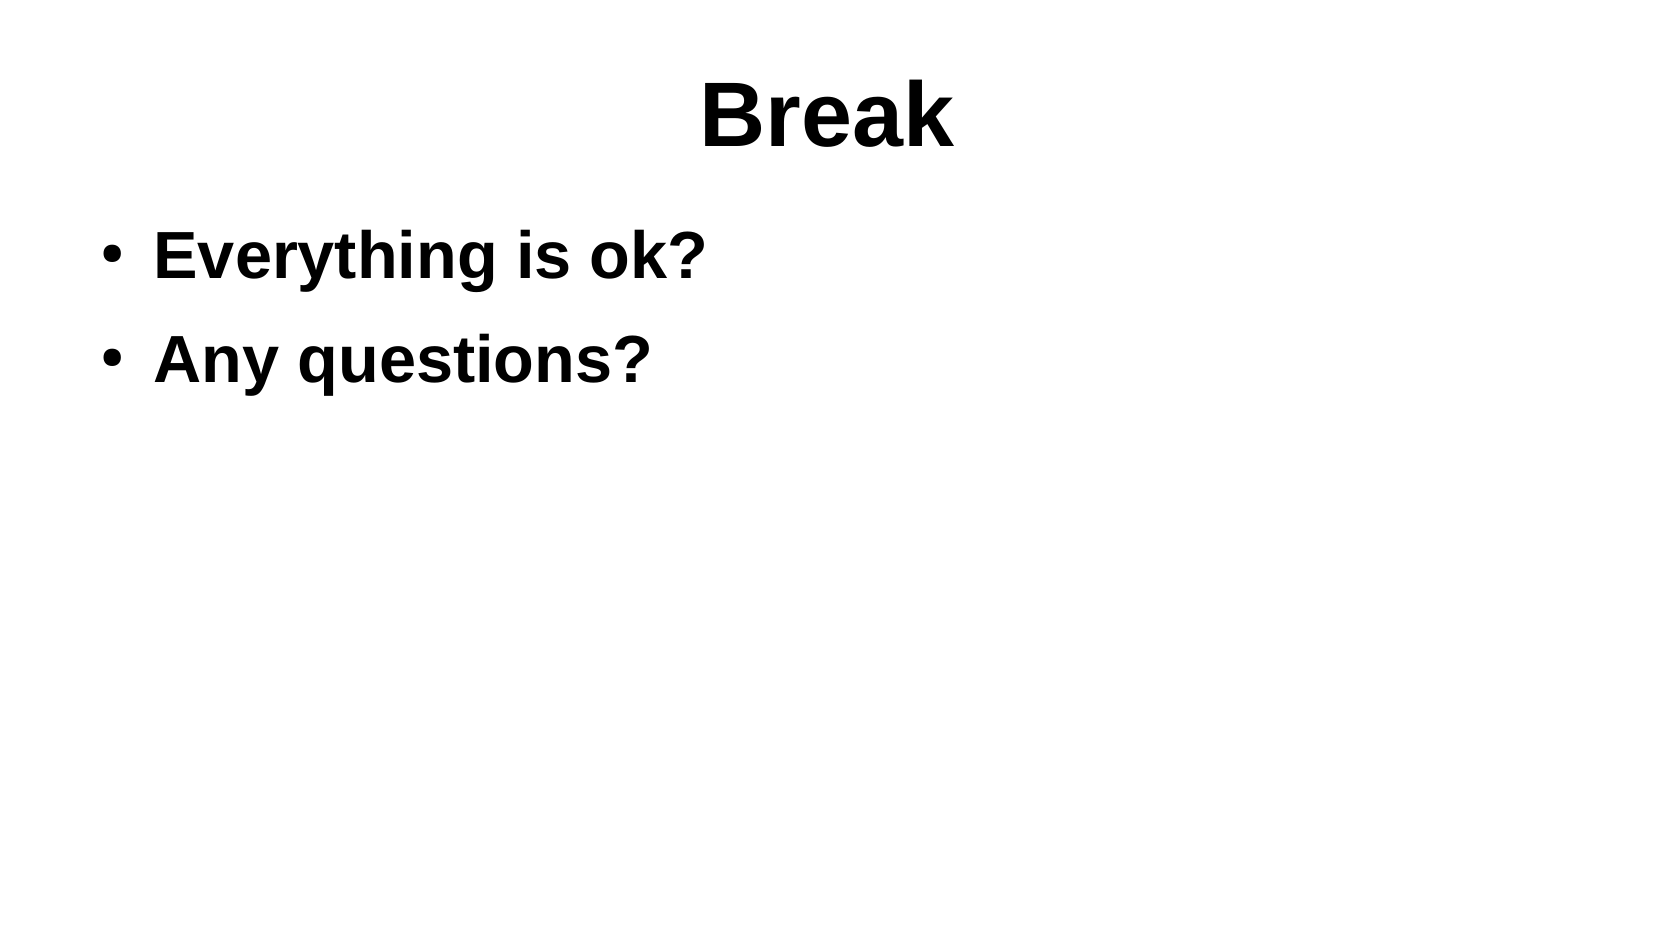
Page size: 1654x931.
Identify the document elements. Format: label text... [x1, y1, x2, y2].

title Break [82, 37, 1571, 193]
list Everything is ok? Any questions? [82, 217, 1571, 758]
